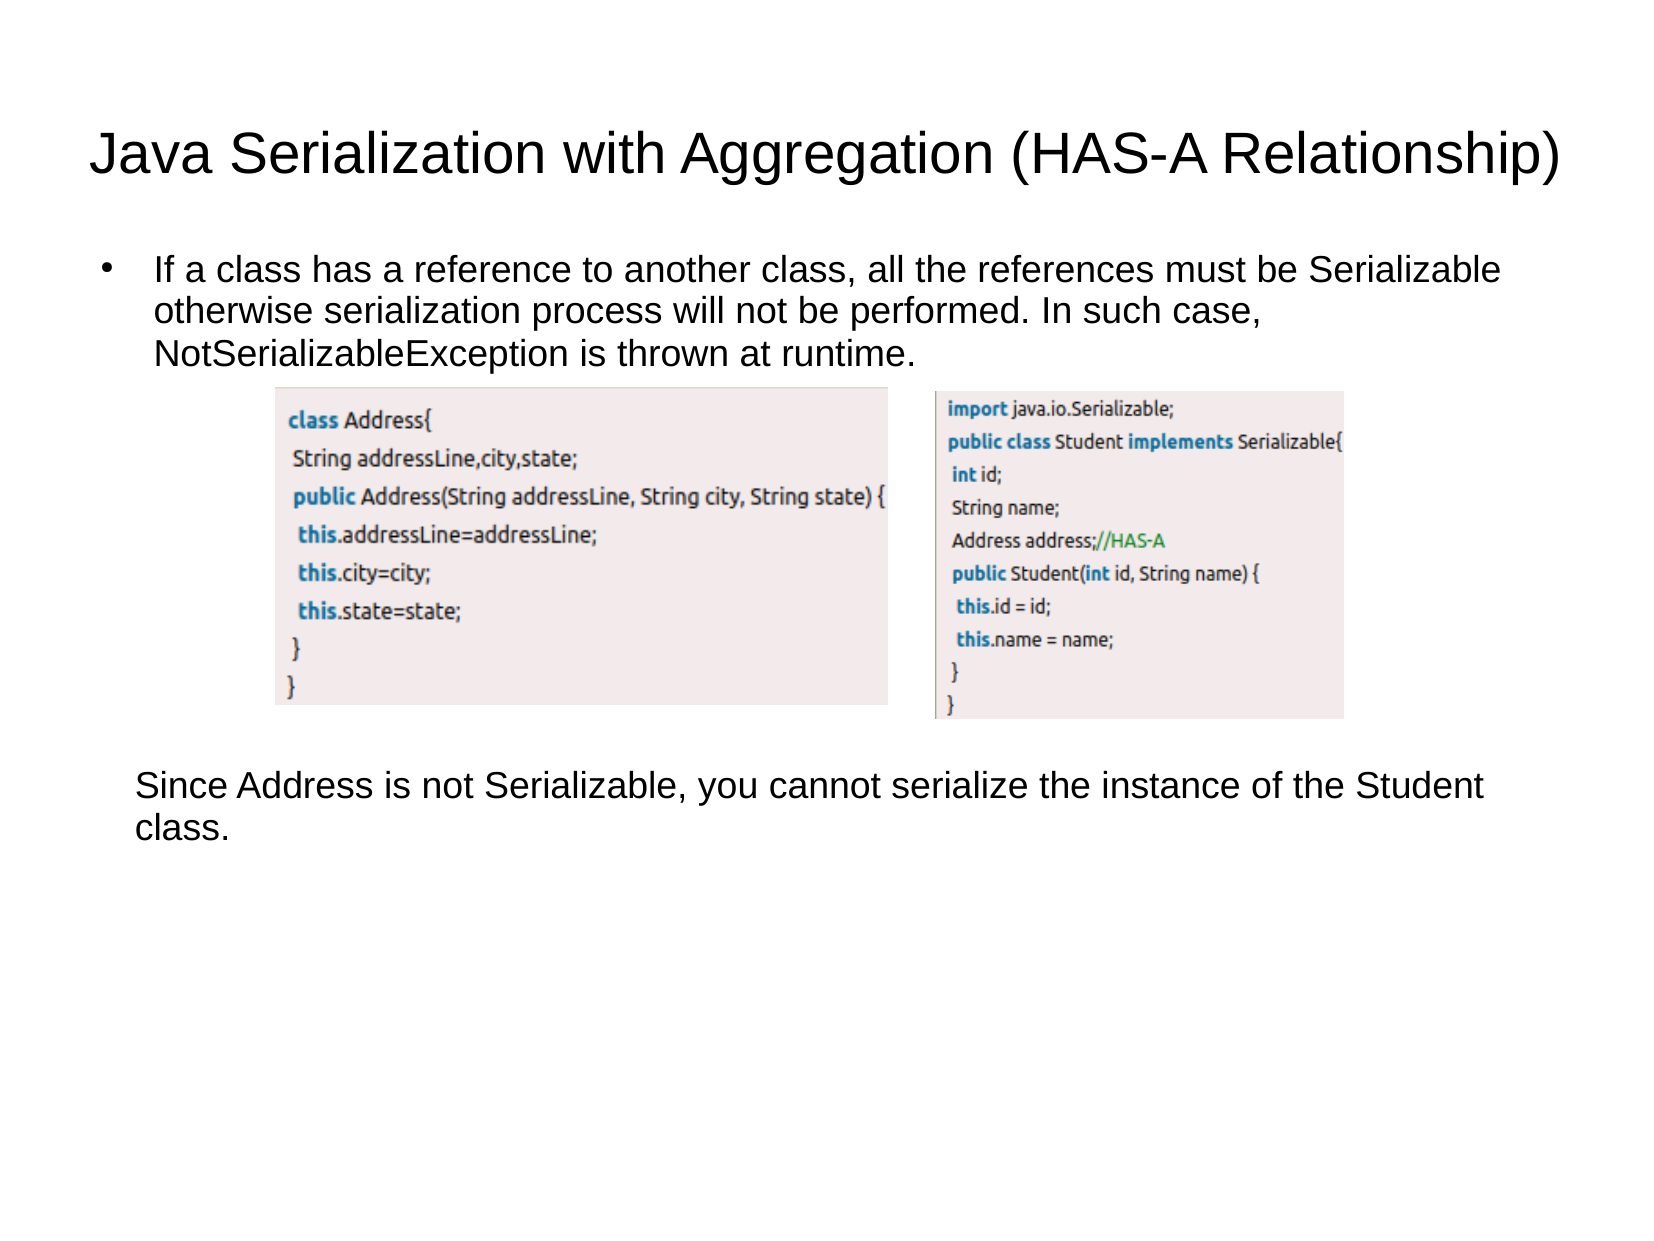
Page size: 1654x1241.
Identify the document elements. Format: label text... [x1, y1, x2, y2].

text_box Since Address is not Serializable, you cannot serialize the instance of the Student class. [120, 757, 1591, 983]
list If a class has a reference to another class, all the references must be Serializable otherwise serialization process will not be performed. In such case, NotSerializableException is thrown at runtime. [82, 248, 1612, 1192]
picture [935, 391, 1344, 719]
title Java Serialization with Aggregation (HAS-A Relationship) [82, 49, 1571, 248]
picture [275, 387, 888, 705]
